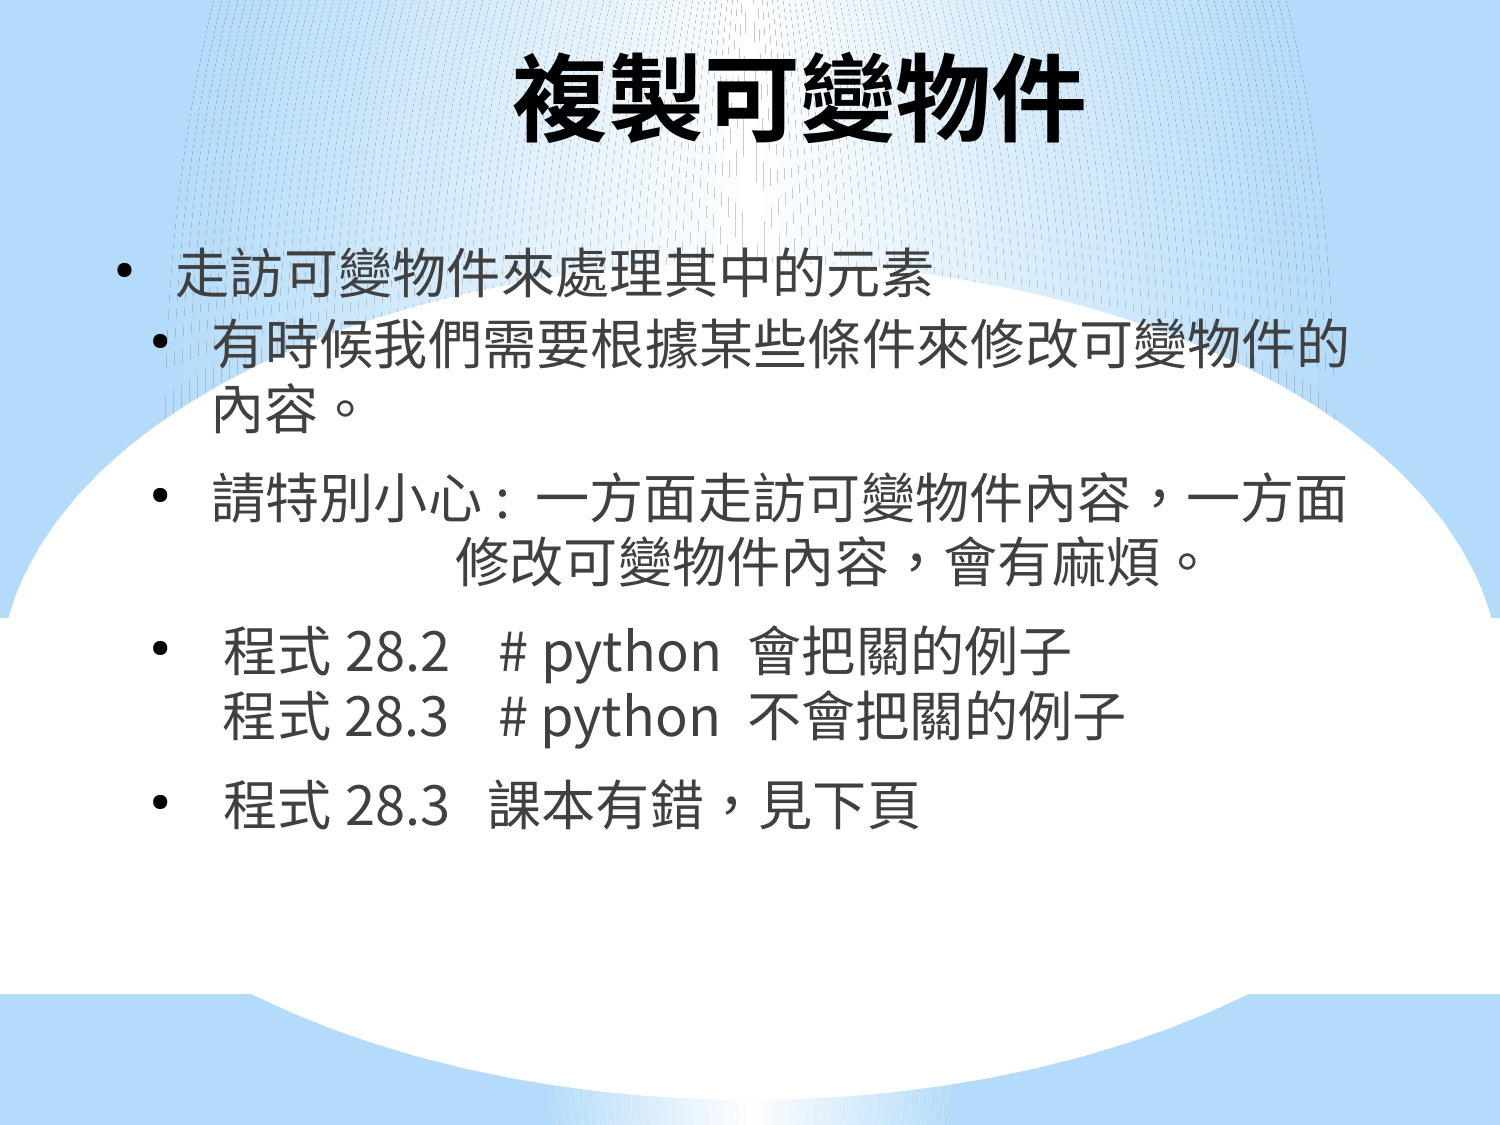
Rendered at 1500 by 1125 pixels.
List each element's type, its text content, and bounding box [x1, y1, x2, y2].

list 走訪可變物件來處理其中的元素 有時候我們需要根據某些條件來修改可變物件的 內容。 請特別小心: 一方面走訪可變物件內容，一方面 修改可變物件內容，會有麻煩。 程式28.2 # python 會把關的例子 程式28.3 # python 不會把關的例子 程式28.3 課本有錯，見下頁 [100, 231, 1471, 1047]
title 複製可變物件 [183, 30, 1418, 219]
